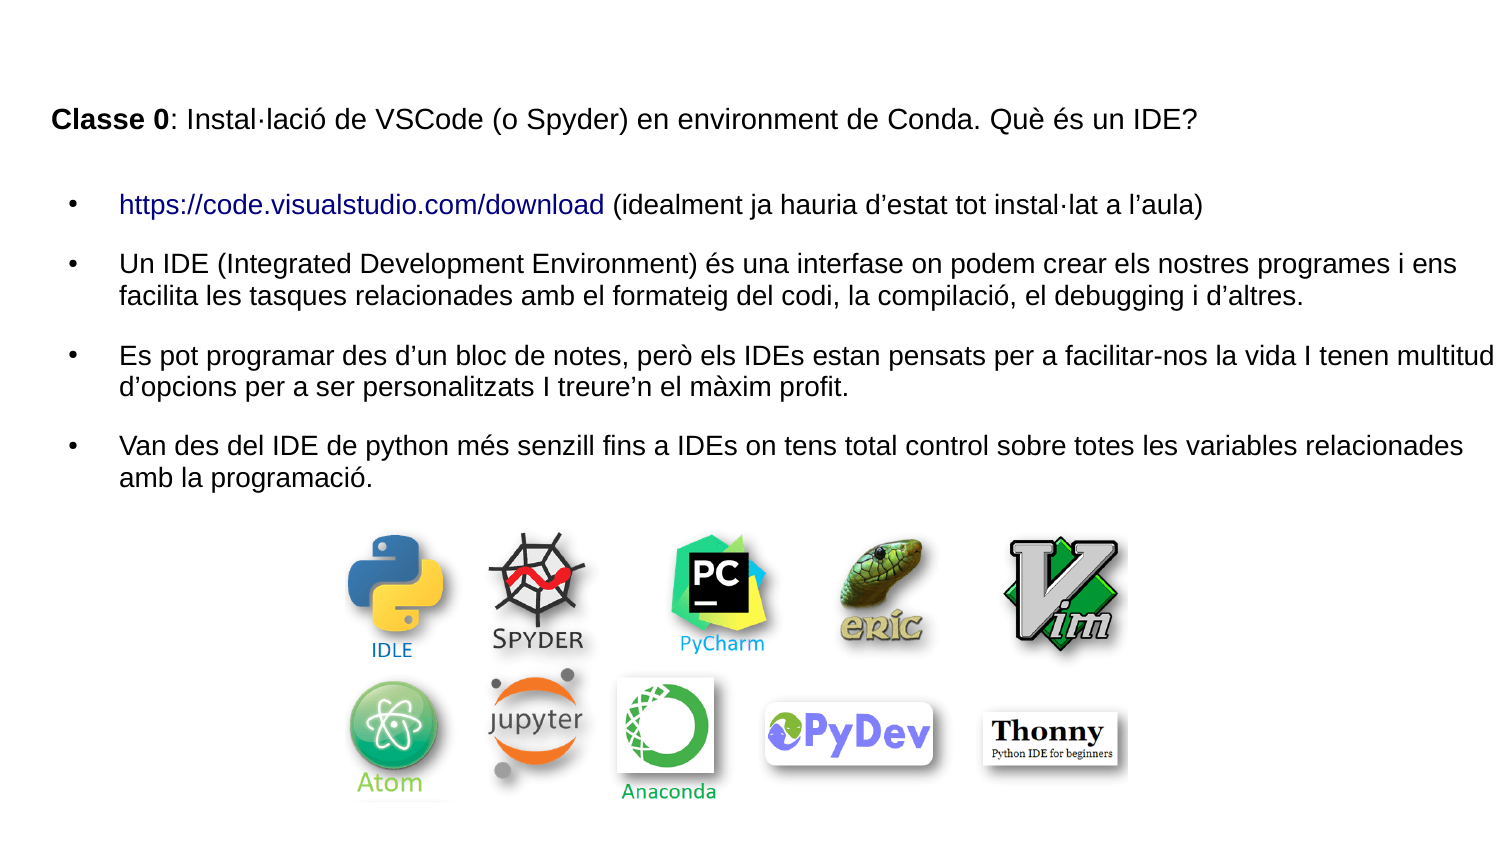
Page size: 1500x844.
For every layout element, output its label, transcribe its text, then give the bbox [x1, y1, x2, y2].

picture [345, 524, 1128, 802]
list https://code.visualstudio.com/download (idealment ja hauria d’estat tot instal·lat a l’aula) Un IDE (Integrated Development Environment) és una interfase on podem crear els nostres programes i ens facilita les tasques relacionades amb el formateig del codi, la compilació, el debugging i d’altres. Es pot programar des d’un bloc de notes, però els IDEs estan pensats per a facilitar-nos la vida I tenen multitud d’opcions per a ser personalitzats I treure’n el màxim profit. Van des del IDE de python més senzill fins a IDEs on tens total control sobre totes les variables relacionades amb la programació. [51, 189, 1500, 496]
title Classe 0: Instal·lació de VSCode (o Spyder) en environment de Conda. Què és un IDE? [51, 72, 1449, 167]
